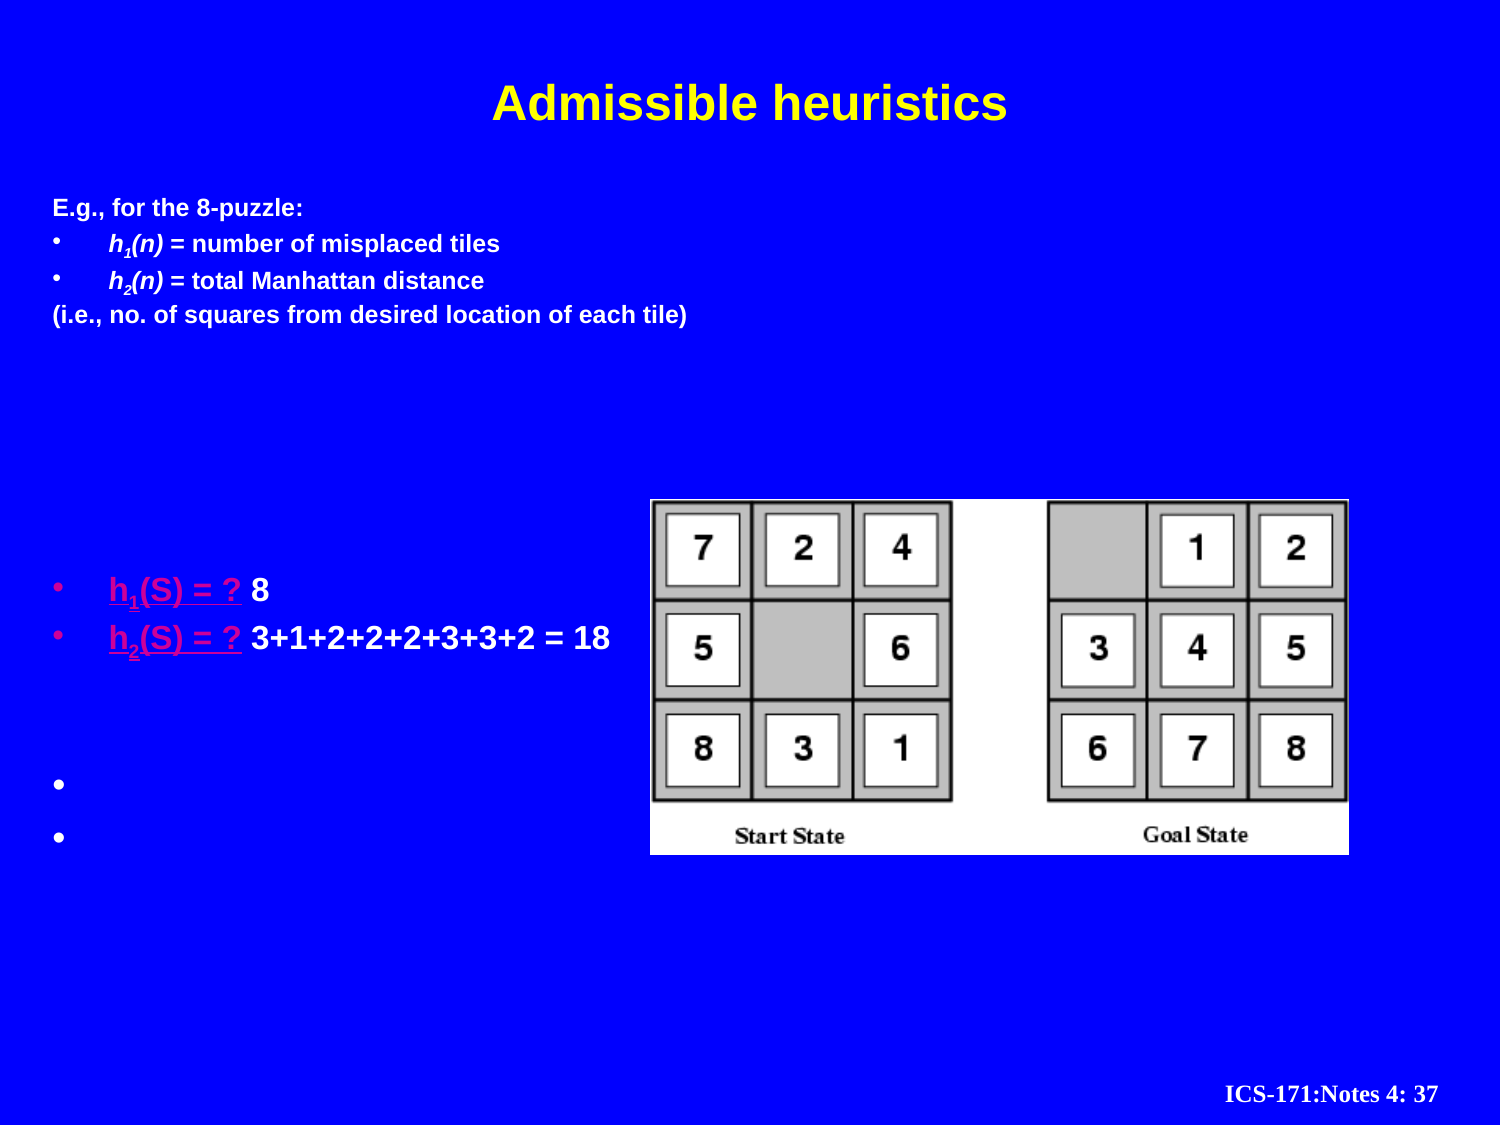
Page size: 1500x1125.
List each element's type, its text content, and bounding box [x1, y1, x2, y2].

list E.g., for the 8-puzzle: h1(n) = number of misplaced tiles h2(n) = total Manhattan distance (i.e., no. of squares from desired location of each tile) h1(S) = ? 8 h2(S) = ? 3+1+2+2+2+3+3+2 = 18 [37, 187, 1326, 1013]
title Admissible heuristics [112, 49, 1388, 150]
picture [650, 499, 1349, 855]
